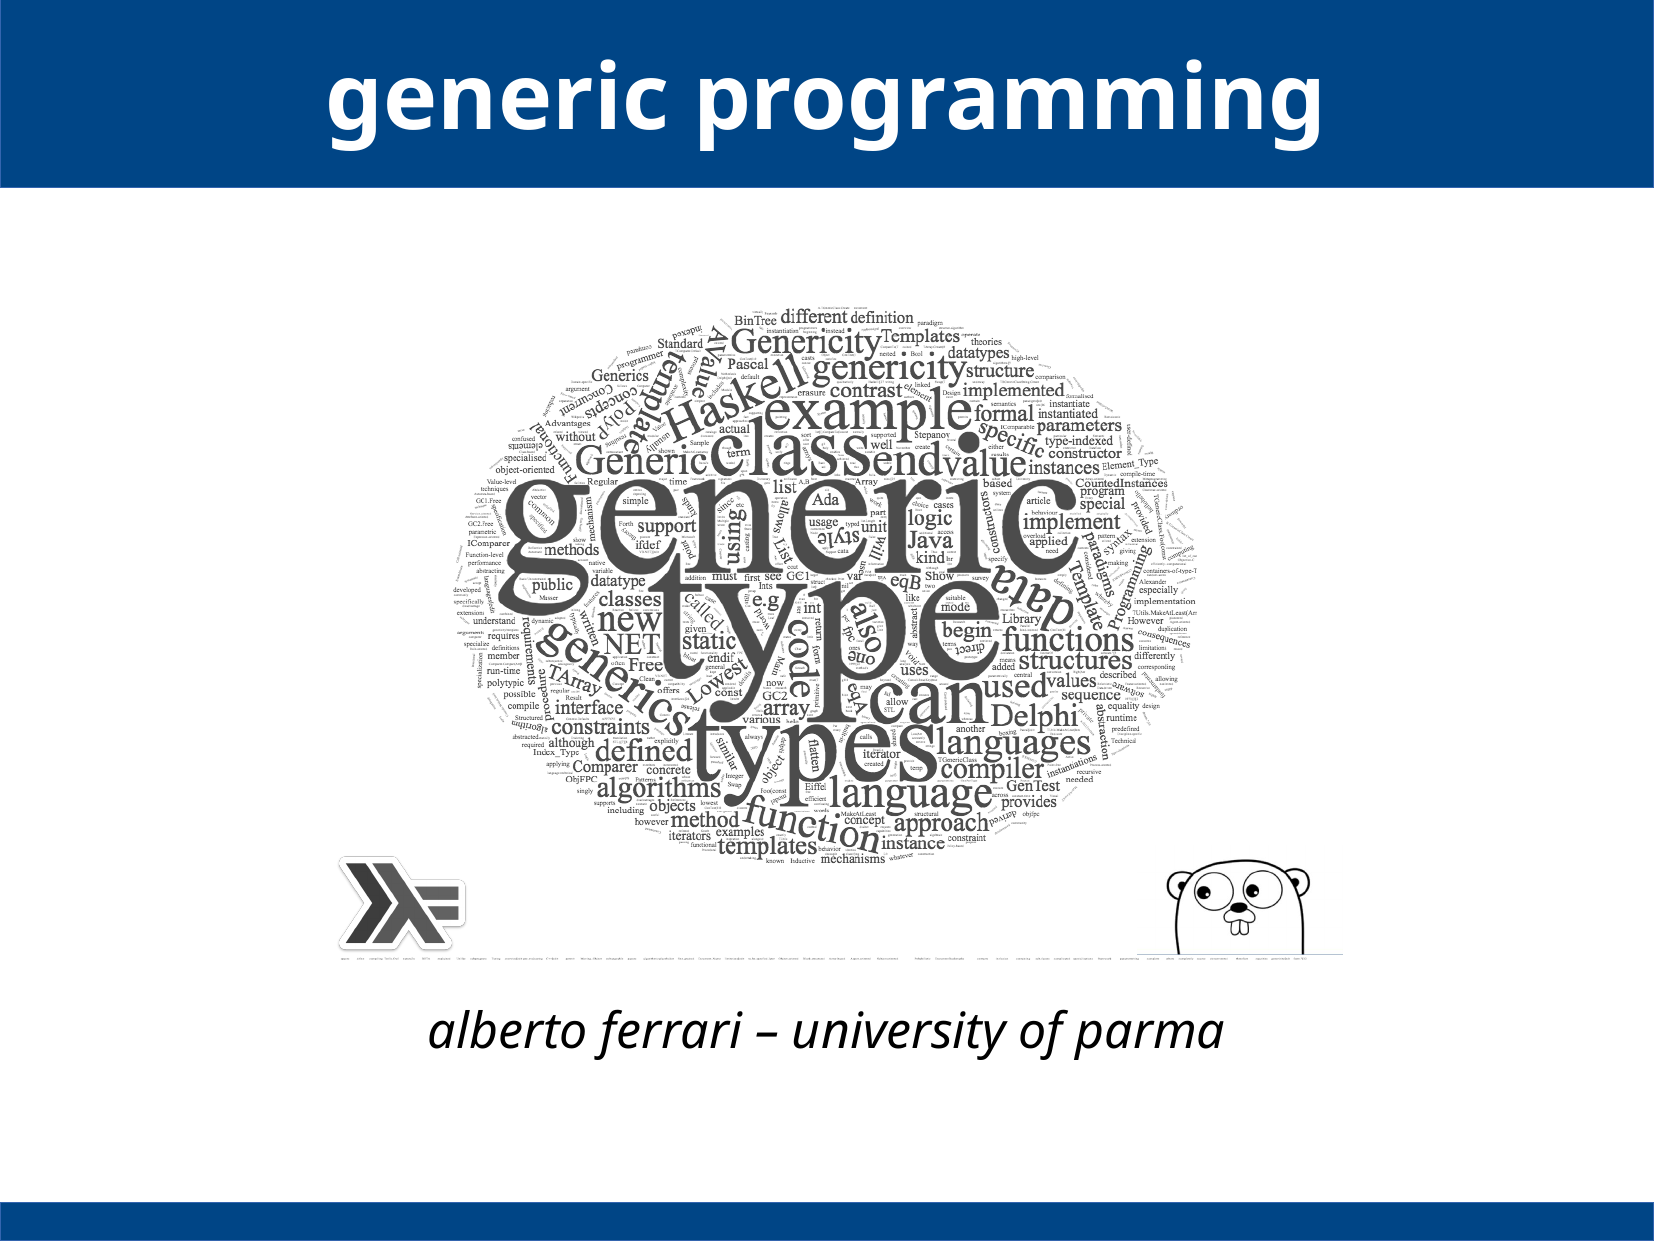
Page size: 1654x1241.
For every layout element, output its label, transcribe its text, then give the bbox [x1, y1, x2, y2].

picture [320, 217, 1343, 991]
title generic programming [0, 0, 1654, 188]
list alberto ferrari – university of parma [82, 825, 1571, 1175]
